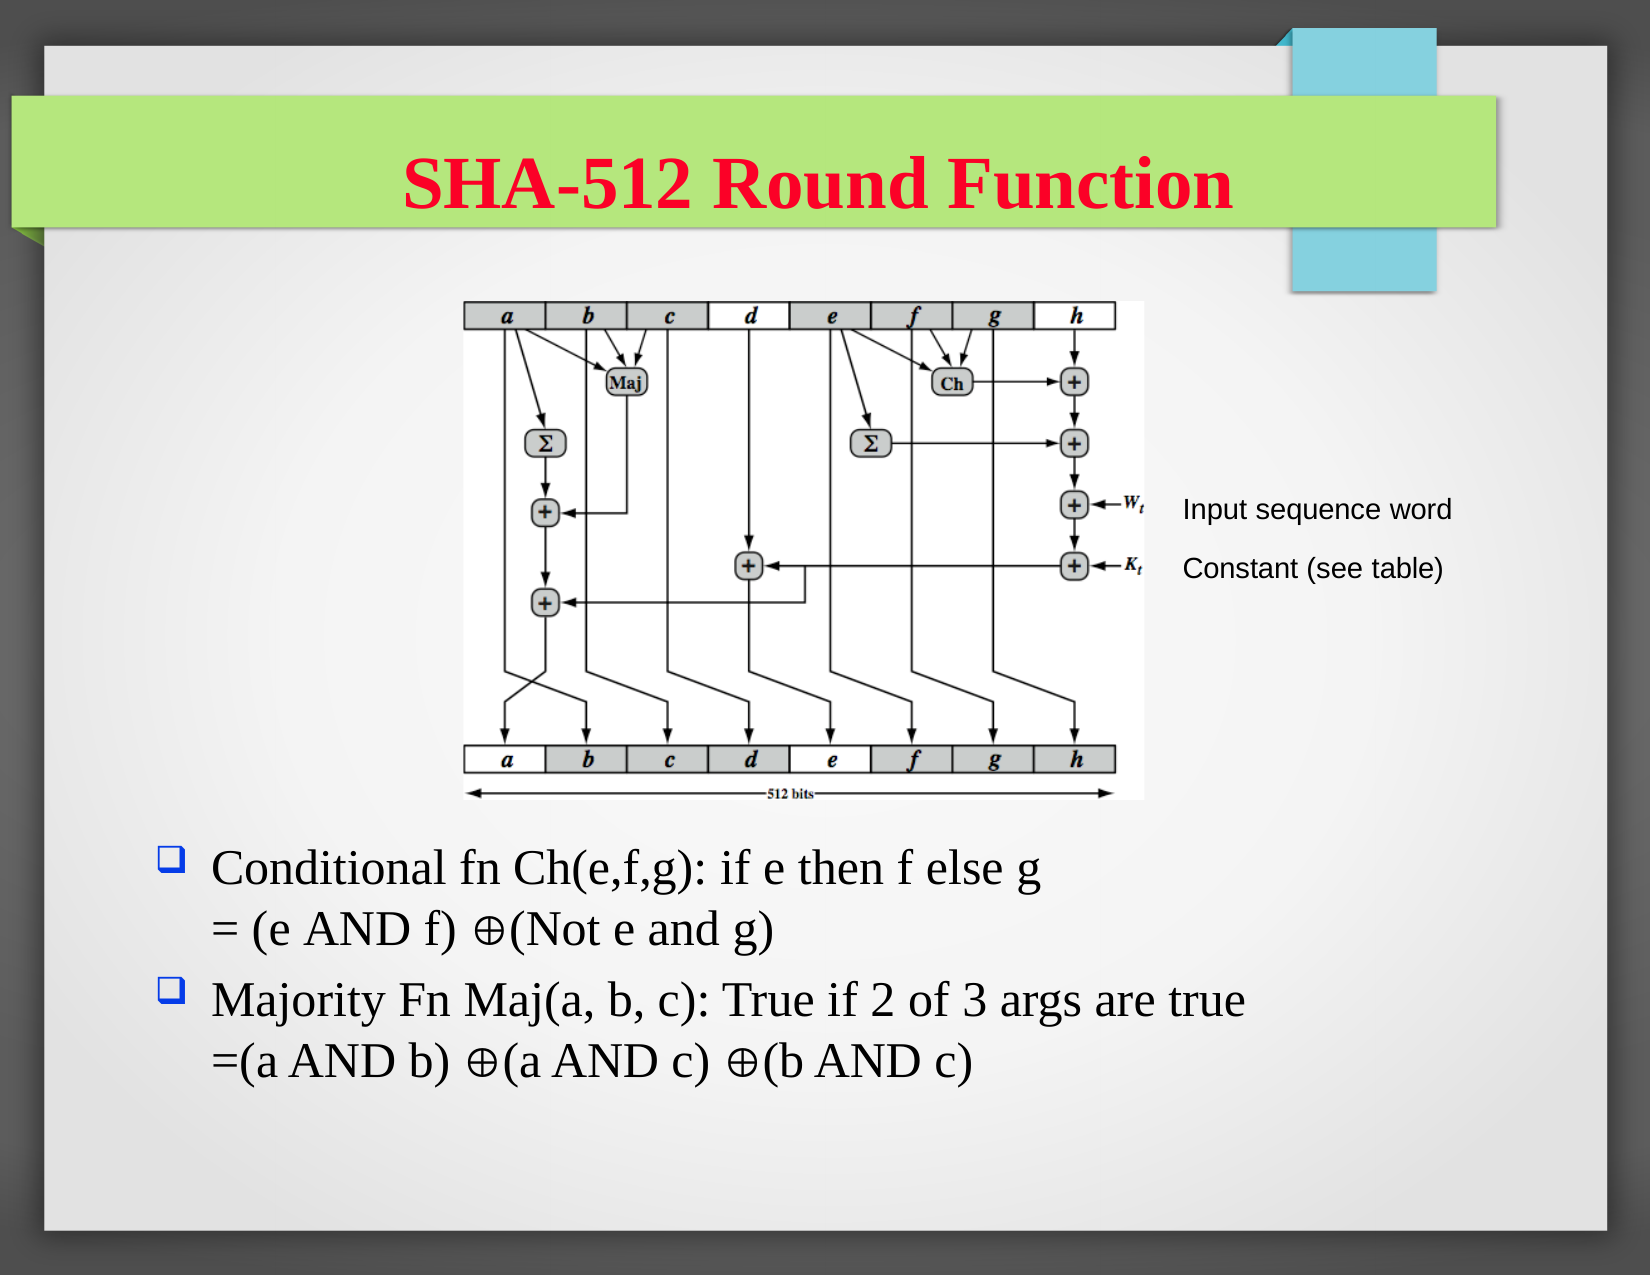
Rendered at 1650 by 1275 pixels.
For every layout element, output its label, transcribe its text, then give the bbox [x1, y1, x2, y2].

text_box Input sequence word Constant (see table) [1180, 488, 1455, 585]
text_box Conditional fn Ch(e,f,g): if e then f else g = (e AND f) (Not e and g) Majority Fn Maj(a, b, c): True if 2 of 3 args are true =(a AND b) (a AND c) (b AND c) [152, 832, 1251, 1088]
text_box [463, 301, 1145, 801]
title SHA-512 Round Function [399, 131, 1238, 347]
picture [0, 0, 1650, 1275]
